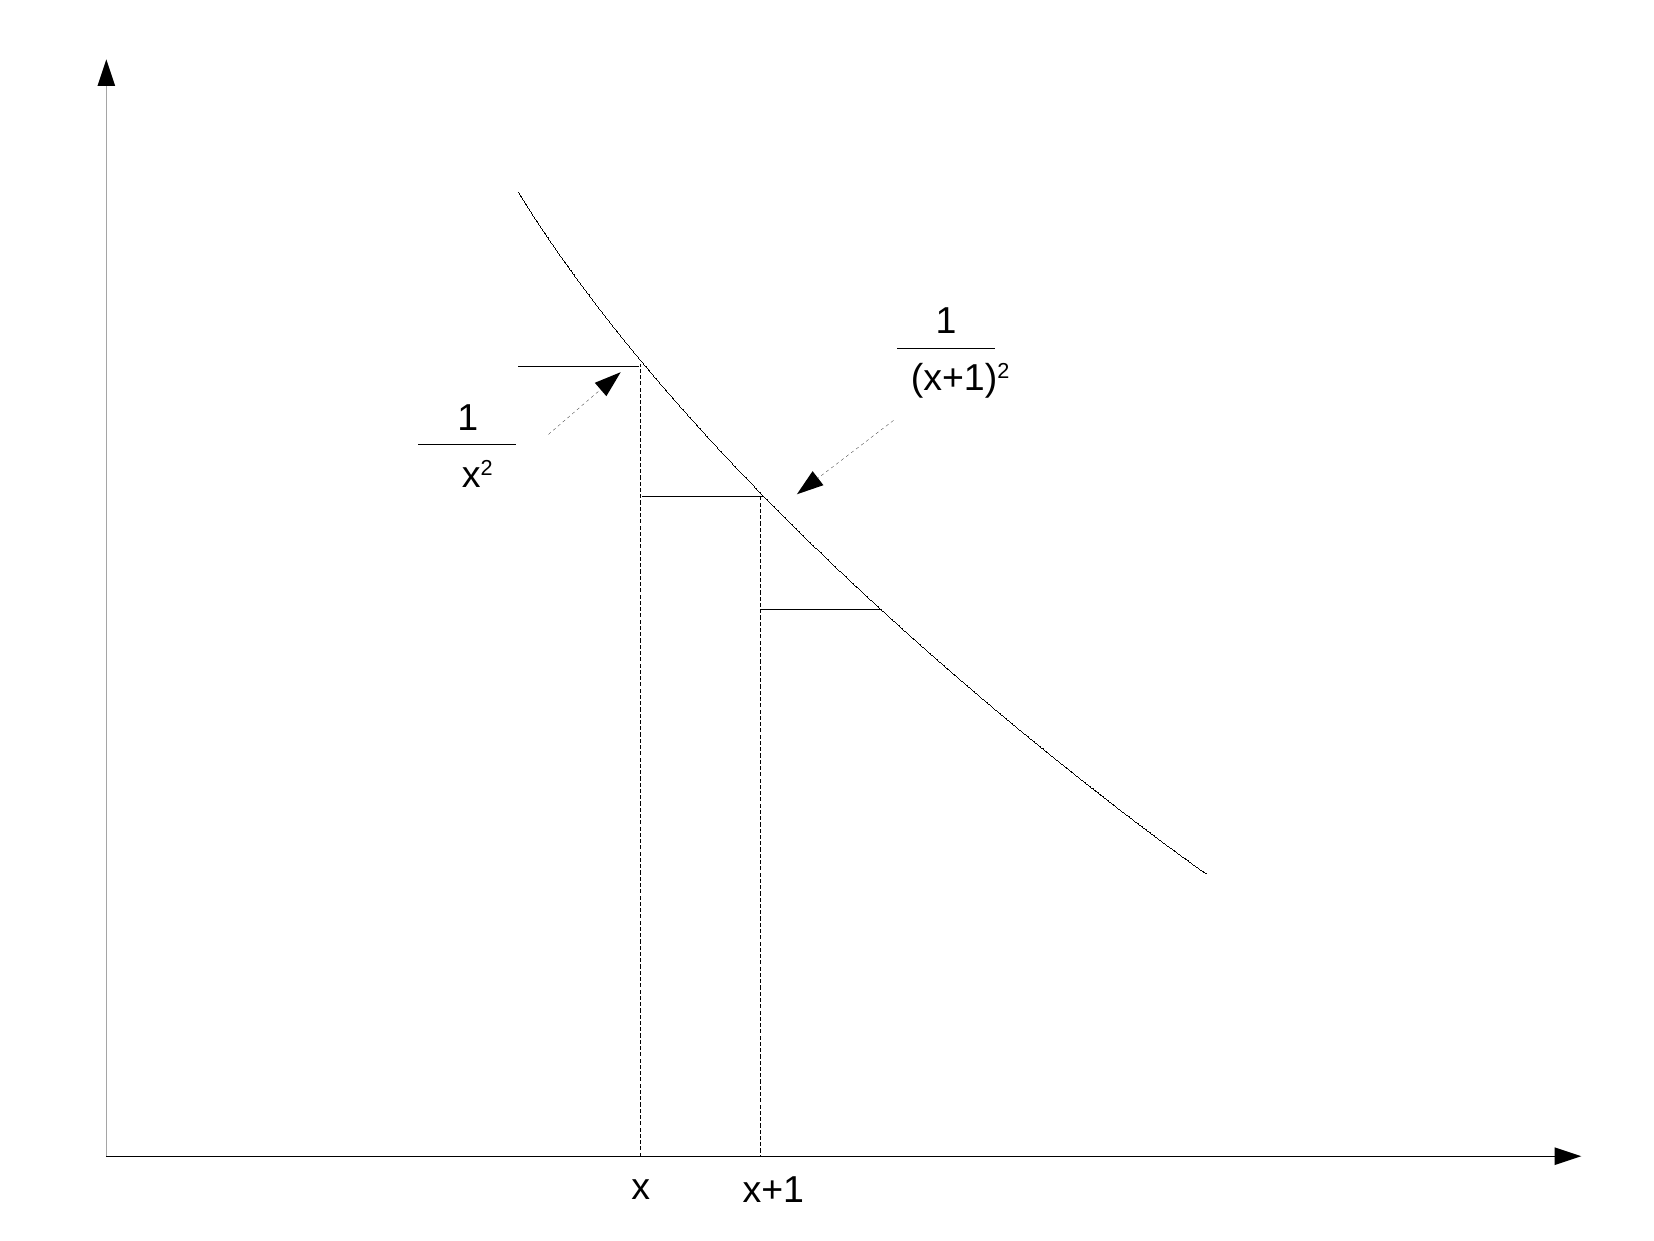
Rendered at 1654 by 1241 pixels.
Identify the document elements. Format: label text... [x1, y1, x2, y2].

text_box 1 [442, 388, 518, 446]
text_box 1 [920, 292, 996, 350]
text_box x [616, 1158, 723, 1216]
text_box x2 [447, 446, 626, 504]
text_box x+1 [727, 1160, 834, 1218]
text_box (x+1)2 [896, 349, 1075, 407]
